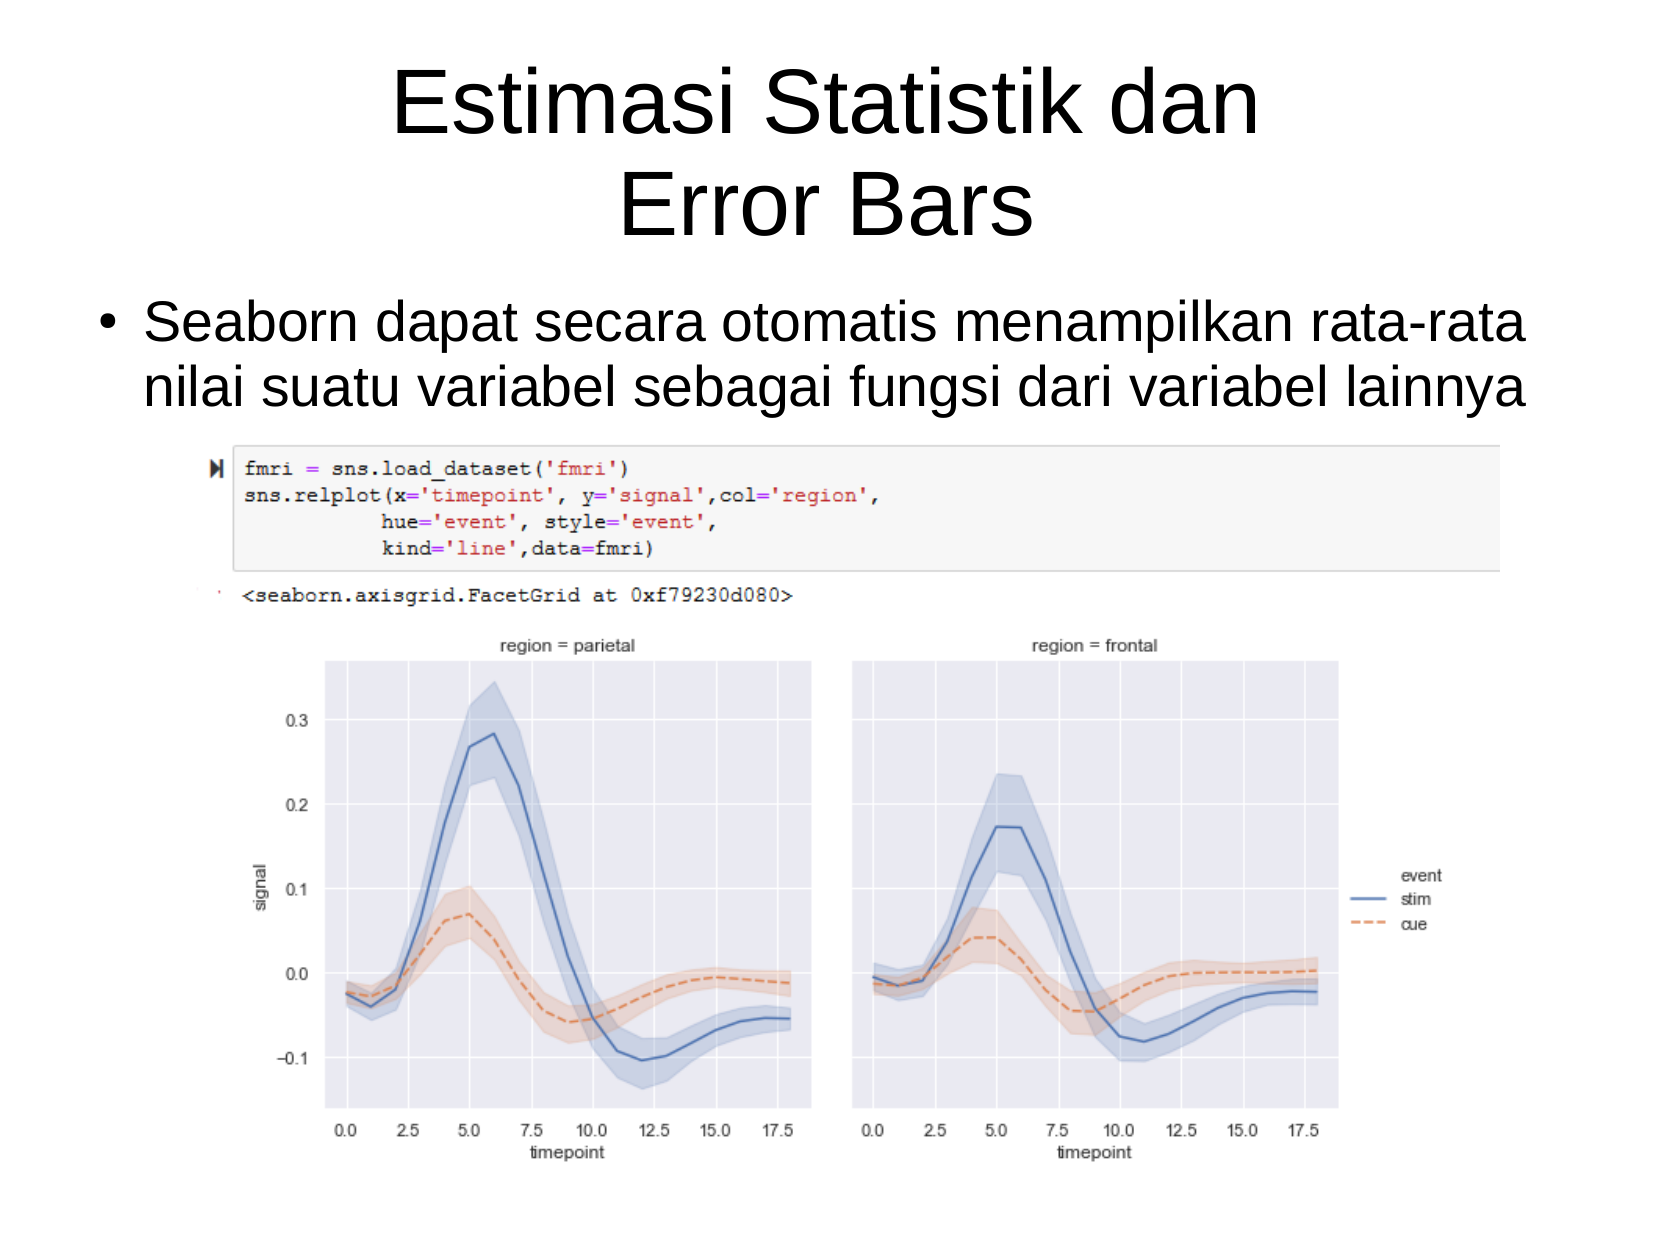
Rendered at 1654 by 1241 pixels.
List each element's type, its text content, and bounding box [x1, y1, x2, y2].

list Seaborn dapat secara otomatis menampilkan rata-rata nilai suatu variabel sebagai fungsi dari variabel lainnya [82, 290, 1571, 421]
title Estimasi Statistik dan Error Bars [82, 49, 1571, 257]
picture [175, 436, 1500, 1182]
